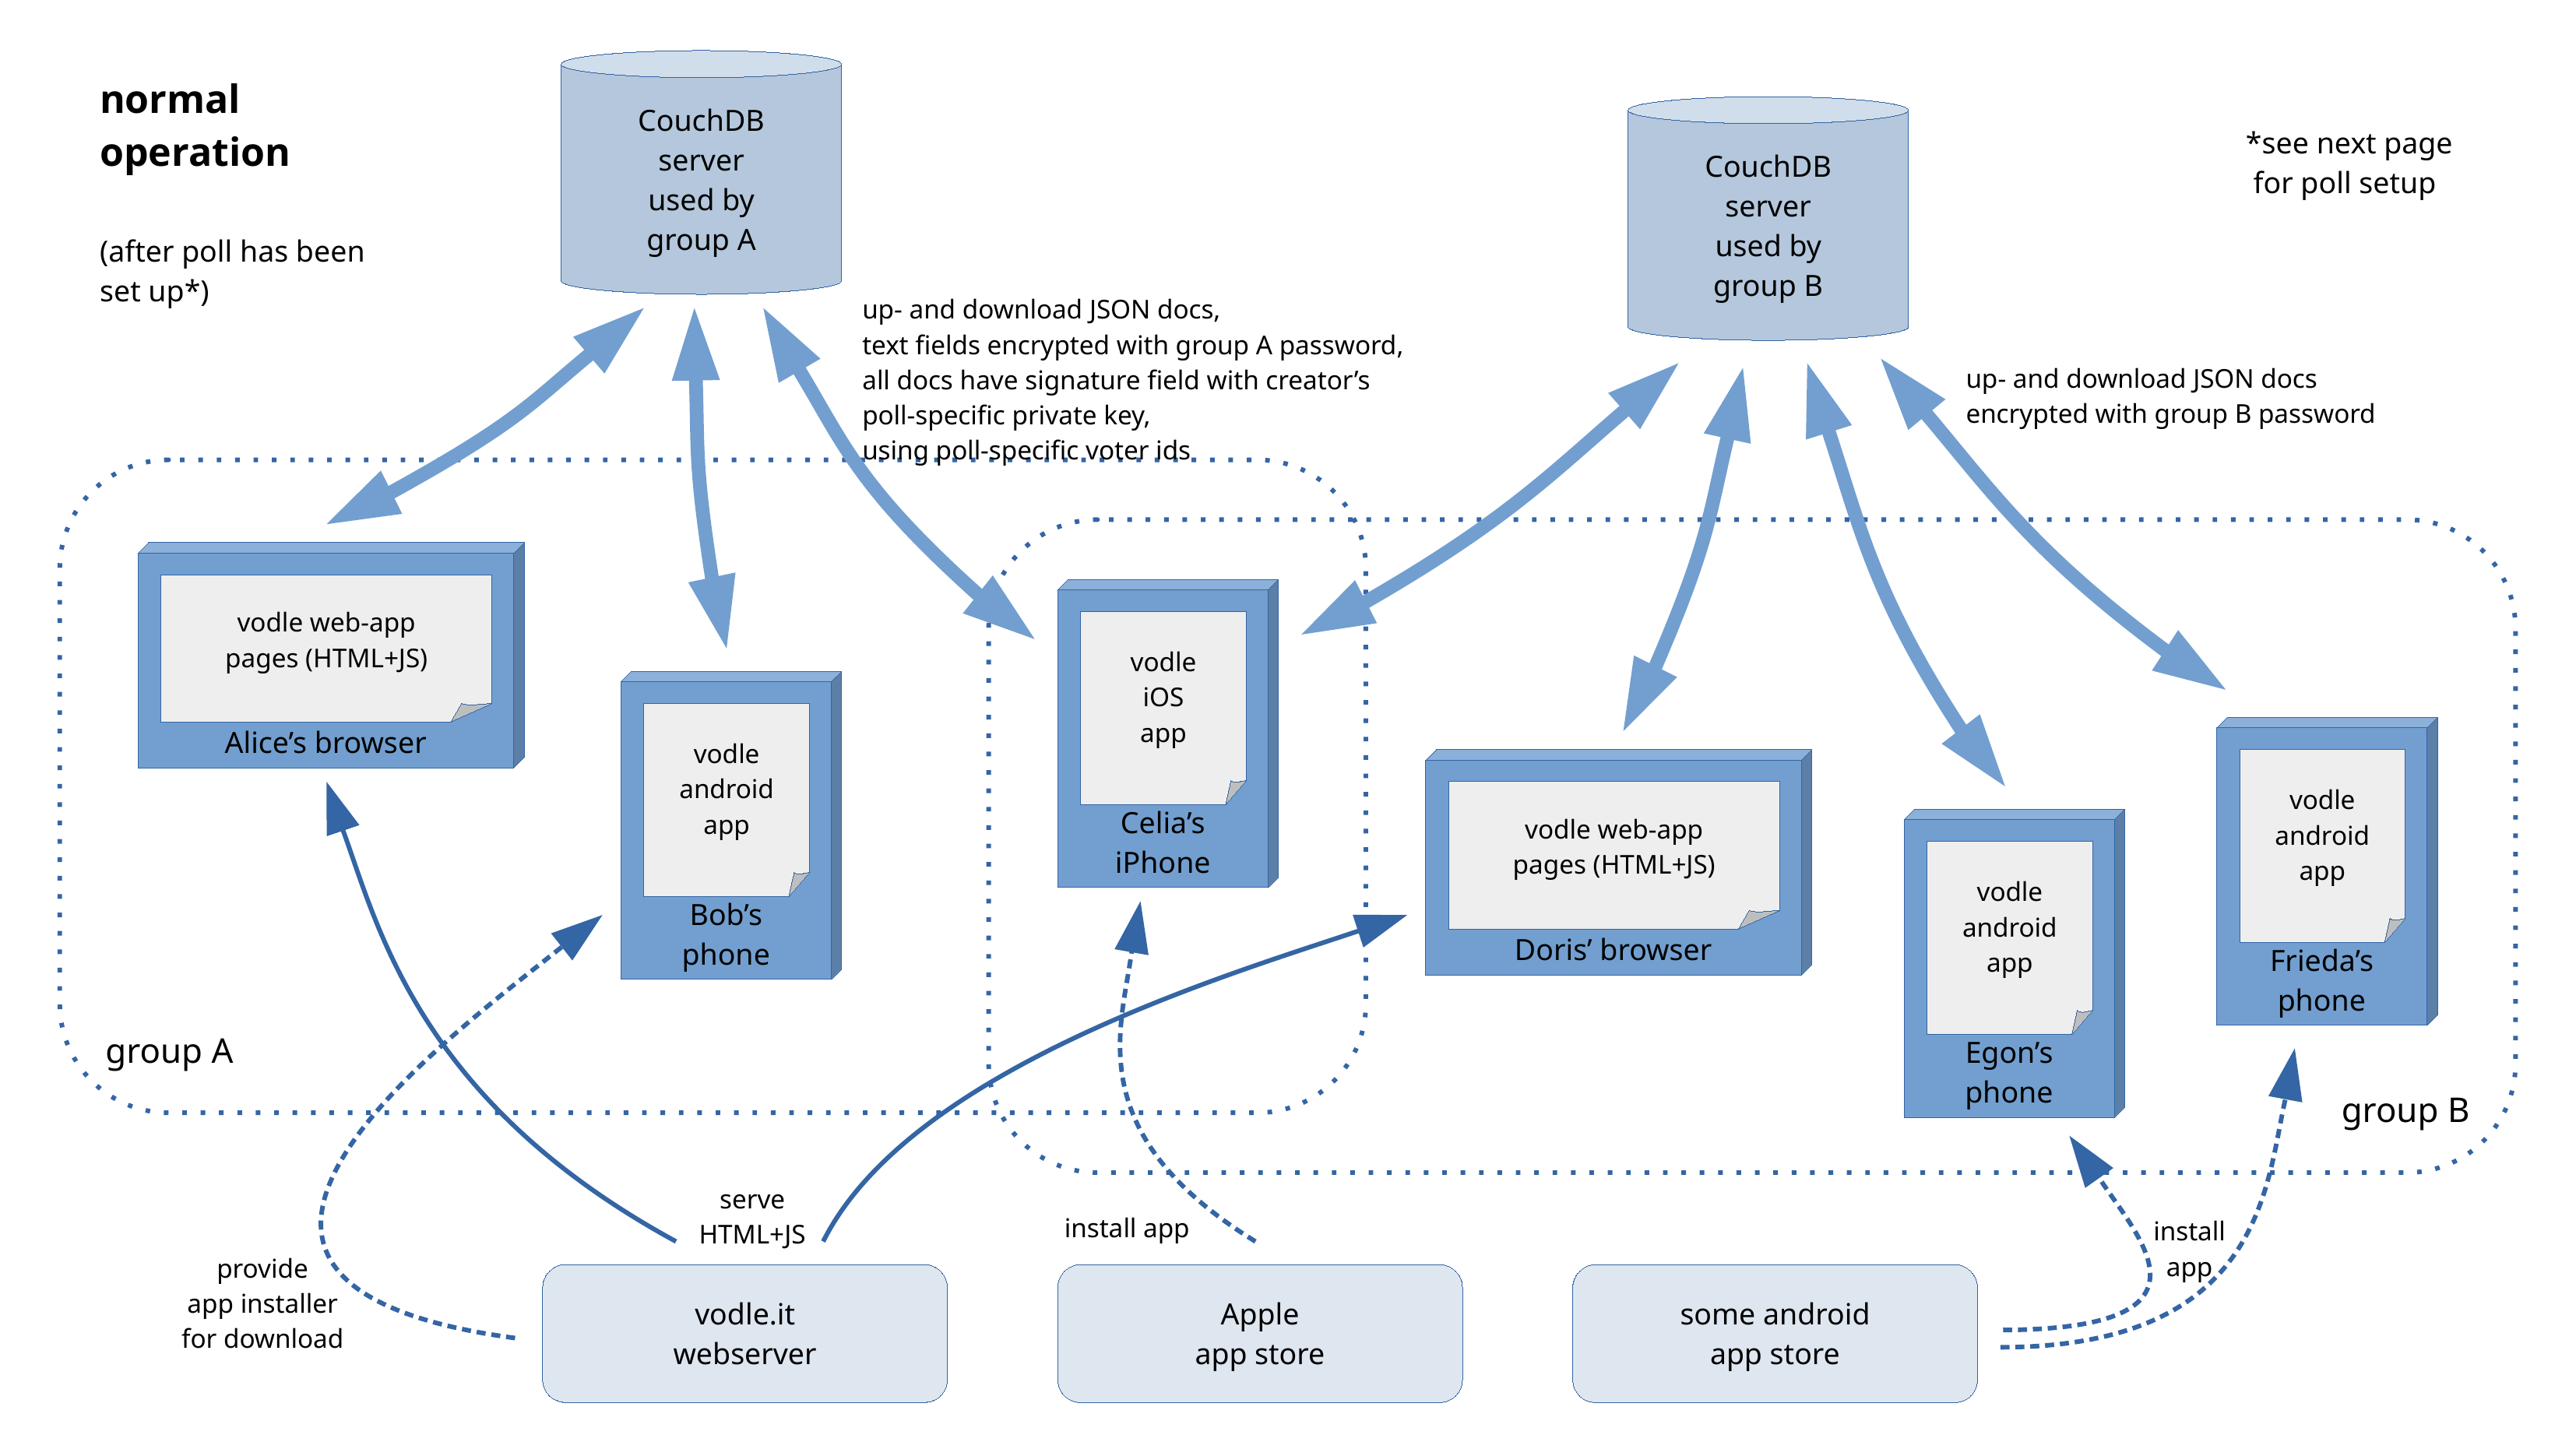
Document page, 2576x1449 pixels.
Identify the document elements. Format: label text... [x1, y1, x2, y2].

text_box up- and download JSON docs, text fields encrypted with group A password, all docs have signature field with creator’s poll-specific private key, using poll-specific voter ids [850, 285, 1472, 441]
text_box some android app store [1572, 1264, 1978, 1403]
text_box provide app installer for download [143, 1244, 382, 1401]
text_box *see next page for poll setup [2234, 116, 2525, 290]
text_box install app [2070, 1207, 2309, 1363]
text_box normal operation (after poll has been set up*) [88, 65, 405, 306]
text_box CouchDB server used by group B [1628, 111, 1909, 341]
text_box serve HTML+JS [672, 1175, 832, 1274]
text_box Apple app store [1057, 1264, 1463, 1403]
text_box install app [1008, 1204, 1247, 1360]
text_box group A [59, 459, 1354, 1113]
text_box vodle.it webserver [542, 1264, 948, 1403]
text_box CouchDB server used by group A [561, 65, 842, 295]
text_box up- and download JSON docs encrypted with group B password [1954, 354, 2576, 511]
text_box group B [988, 519, 2516, 1173]
